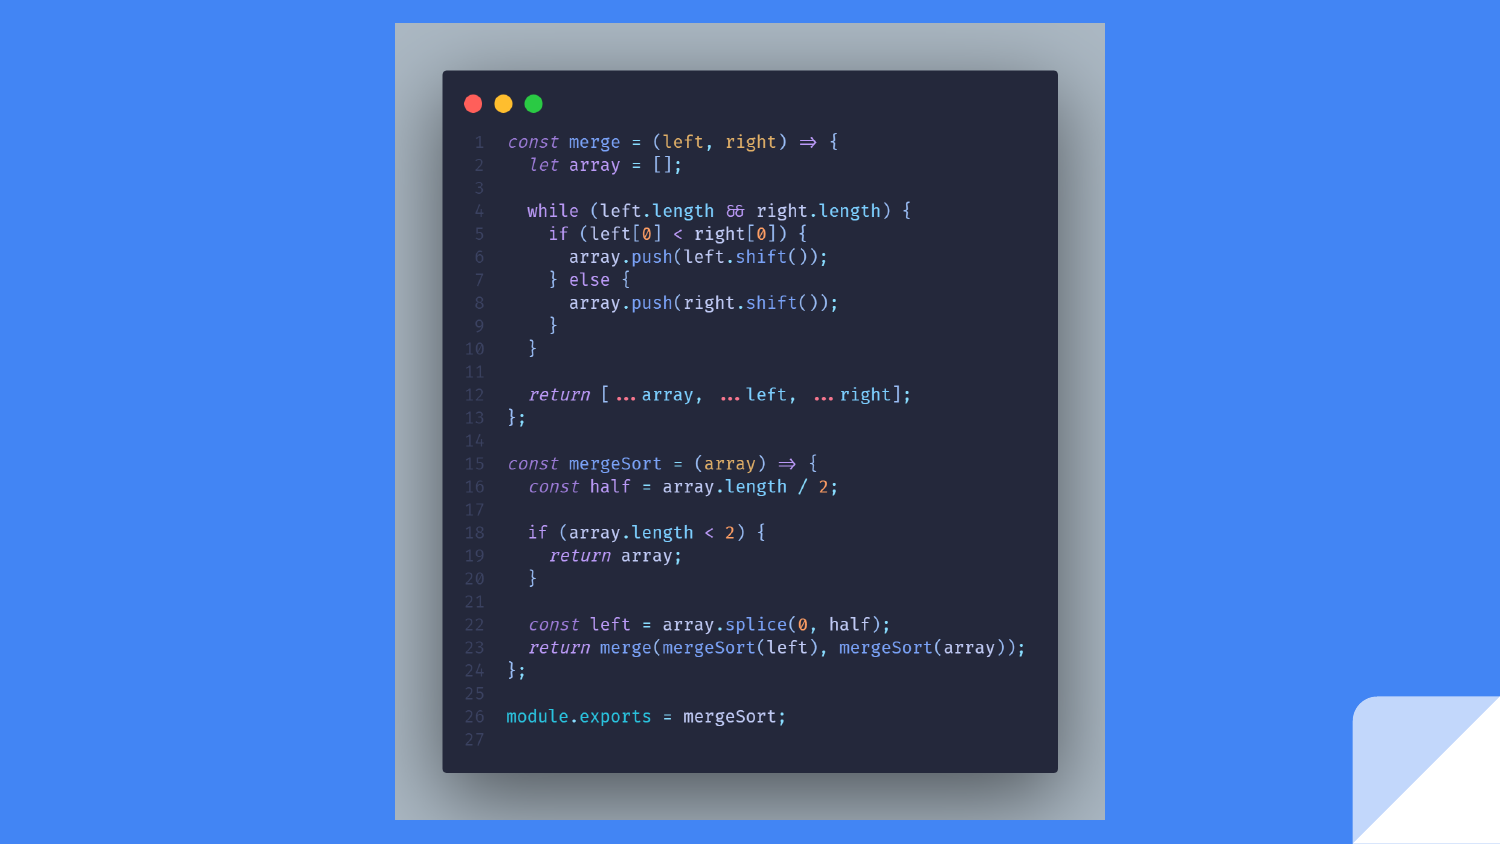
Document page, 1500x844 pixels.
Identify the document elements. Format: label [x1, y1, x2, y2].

picture [395, 23, 1105, 820]
